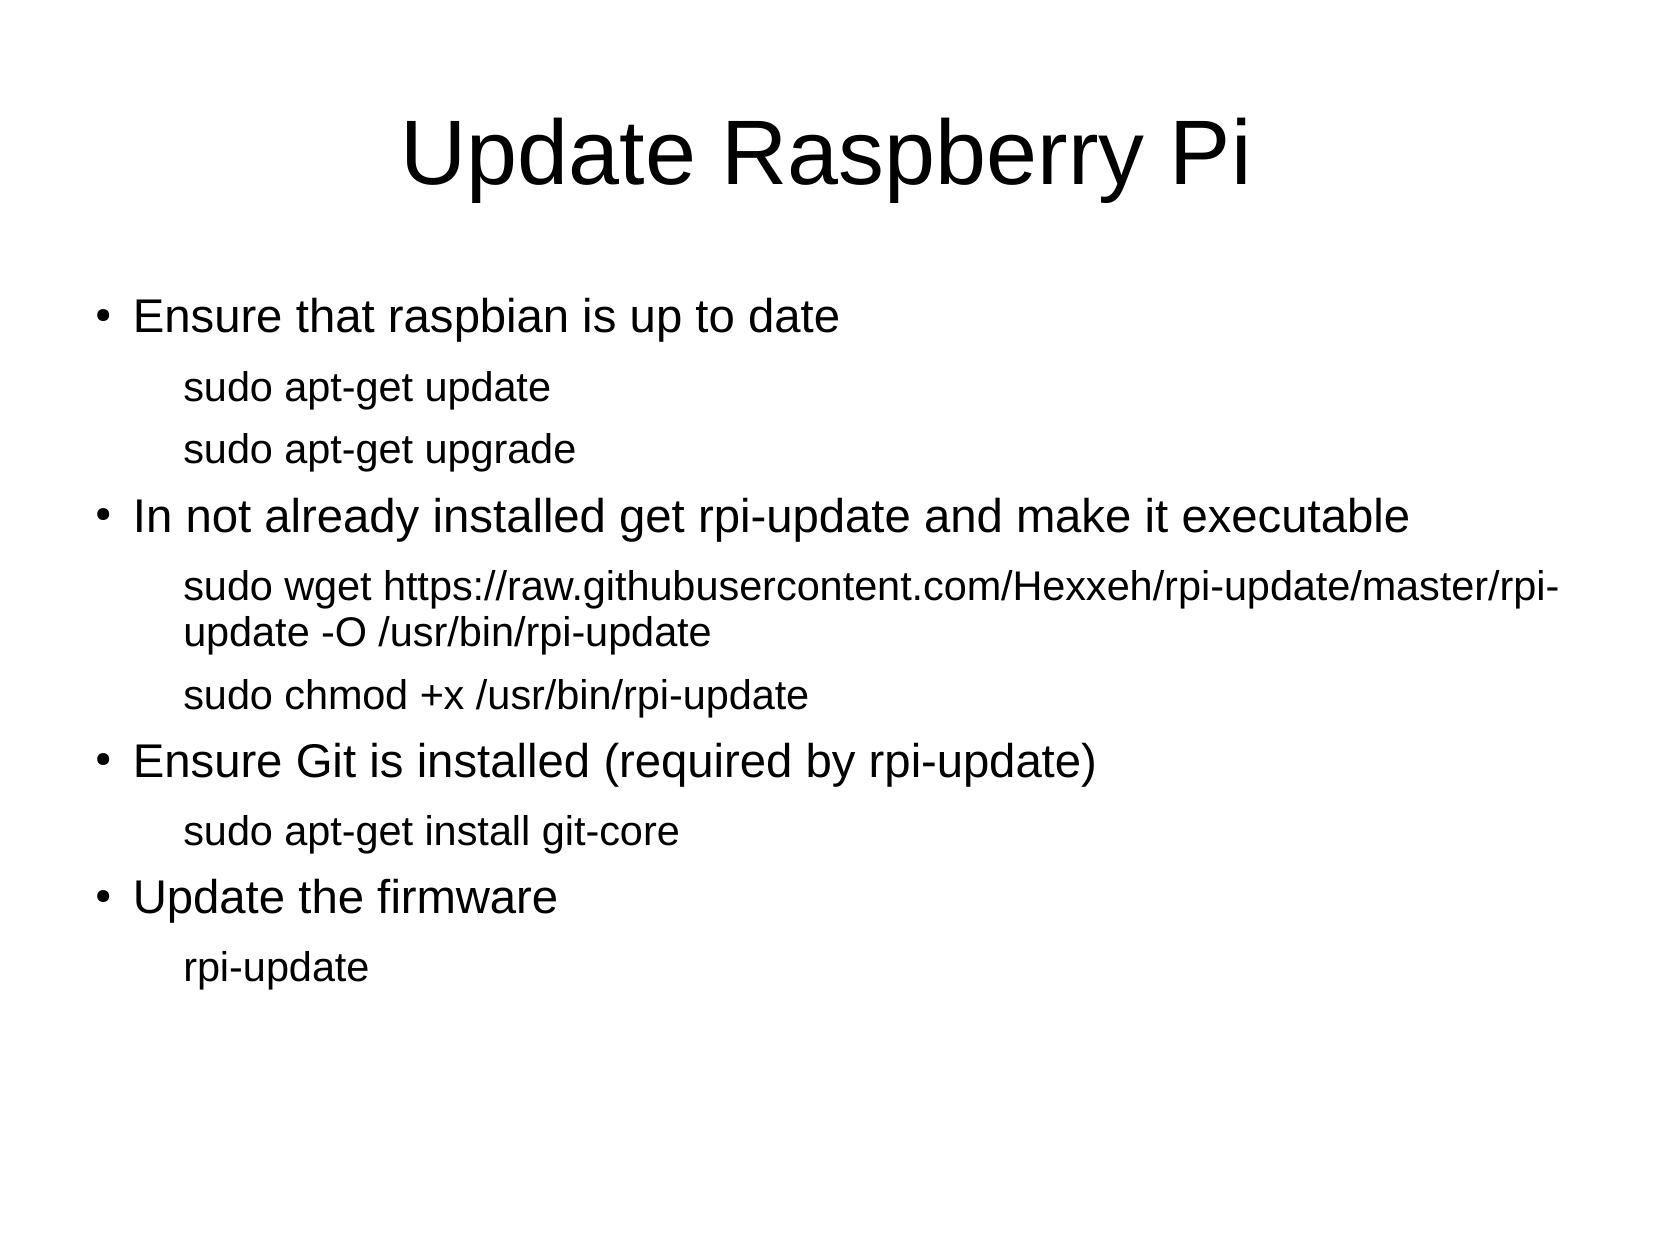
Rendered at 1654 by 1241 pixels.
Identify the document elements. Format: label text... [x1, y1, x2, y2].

list Ensure that raspbian is up to date sudo apt-get update sudo apt-get upgrade In not already installed get rpi-update and make it executable sudo wget https://raw.githubusercontent.com/Hexxeh/rpi-update/master/rpi-update -O /usr/bin/rpi-update sudo chmod +x /usr/bin/rpi-update Ensure Git is installed (required by rpi-update) sudo apt-get install git-core Update the firmware rpi-update [82, 290, 1571, 1010]
title Update Raspberry Pi [82, 49, 1571, 257]
